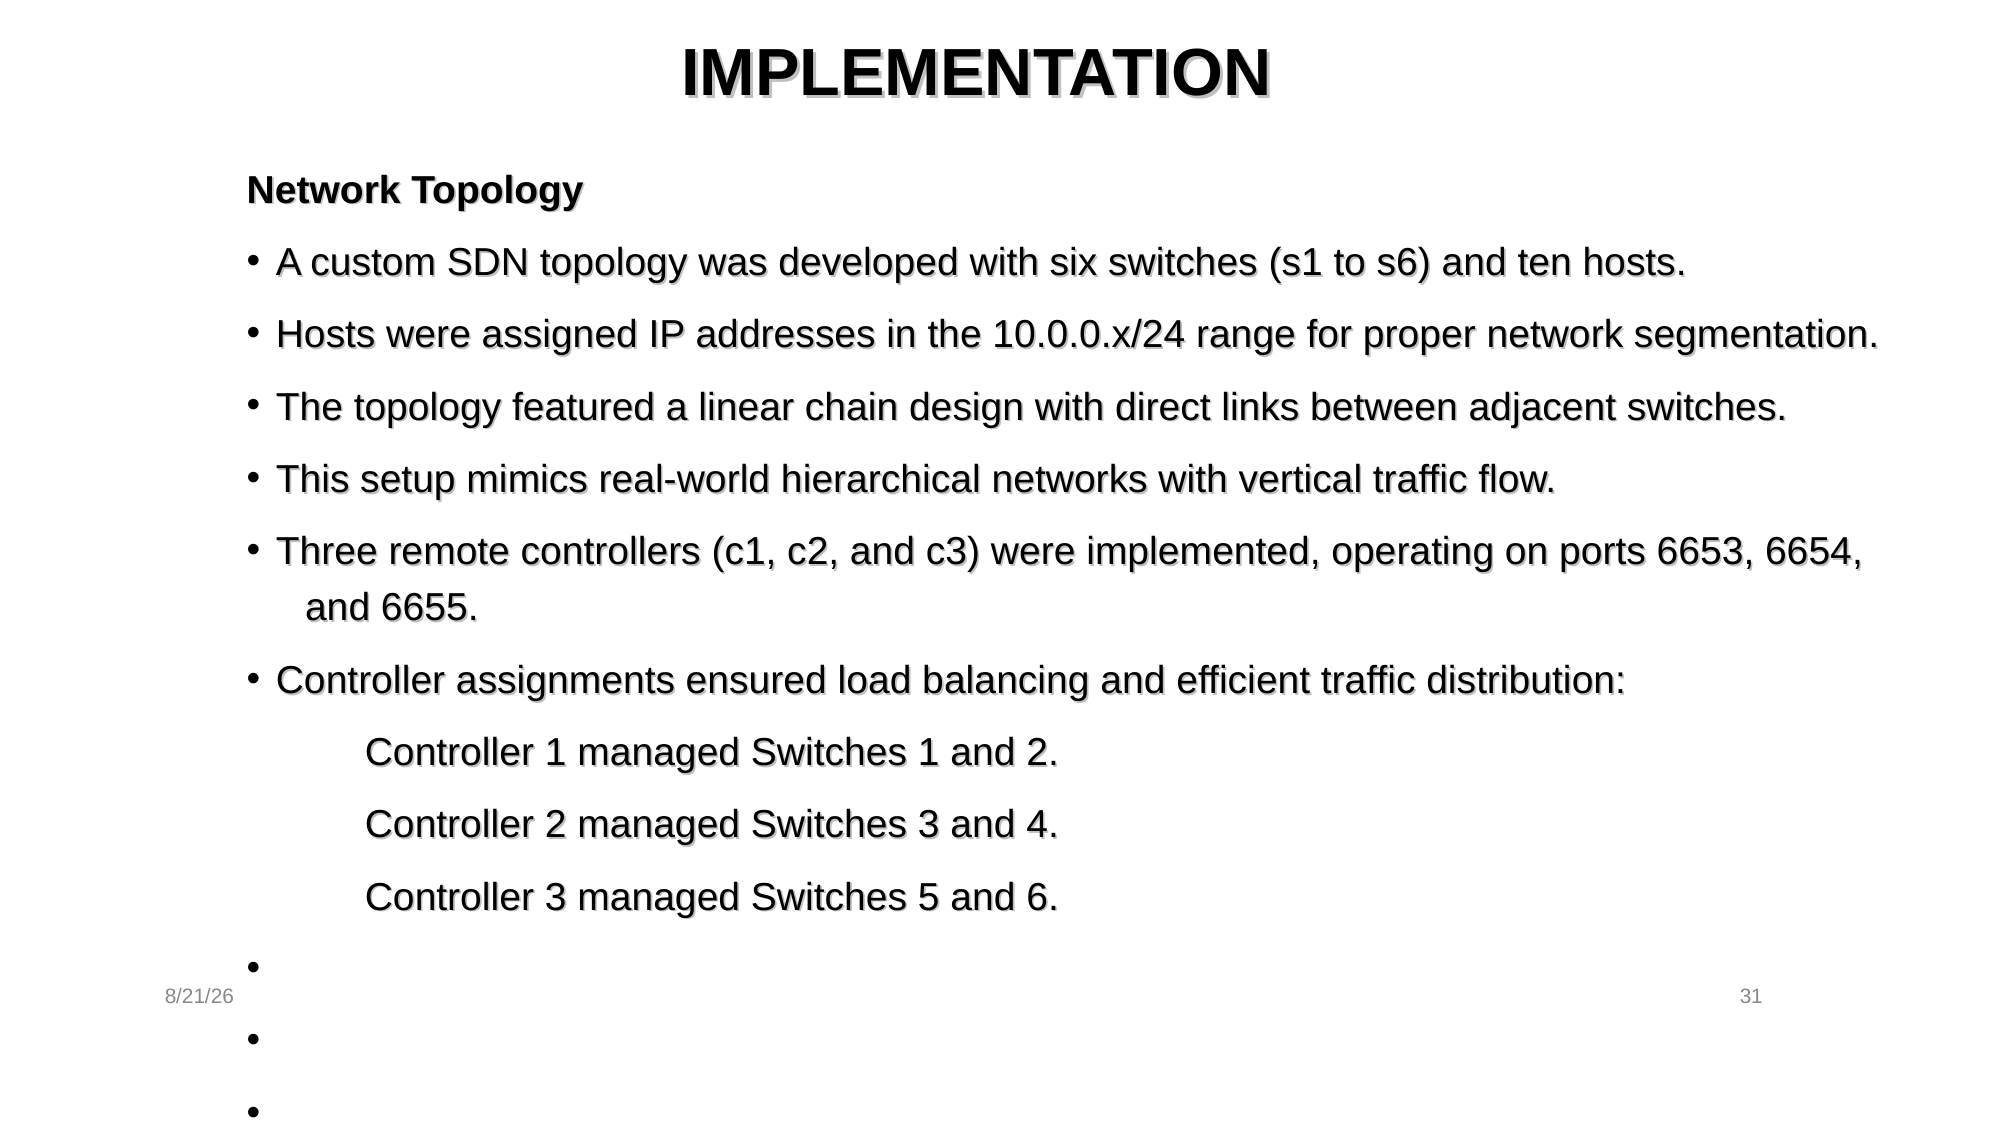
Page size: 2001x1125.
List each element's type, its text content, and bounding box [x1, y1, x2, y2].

list Network Topology A custom SDN topology was developed with six switches (s1 to s6) and ten hosts. Hosts were assigned IP addresses in the 10.0.0.x/24 range for proper network segmentation. The topology featured a linear chain design with direct links between adjacent switches. This setup mimics real-world hierarchical networks with vertical traffic flow. Three remote controllers (c1, c2, and c3) were implemented, operating on ports 6653, 6654, and 6655. Controller assignments ensured load balancing and efficient traffic distribution: Controller 1 managed Switches 1 and 2. Controller 2 managed Switches 3 and 4. Controller 3 managed Switches 5 and 6. [231, 147, 1931, 980]
slide_number December 27, 2024 [149, 965, 600, 1025]
title Implementation [127, 0, 1827, 149]
slide_number 32 [1724, 980, 1849, 1025]
